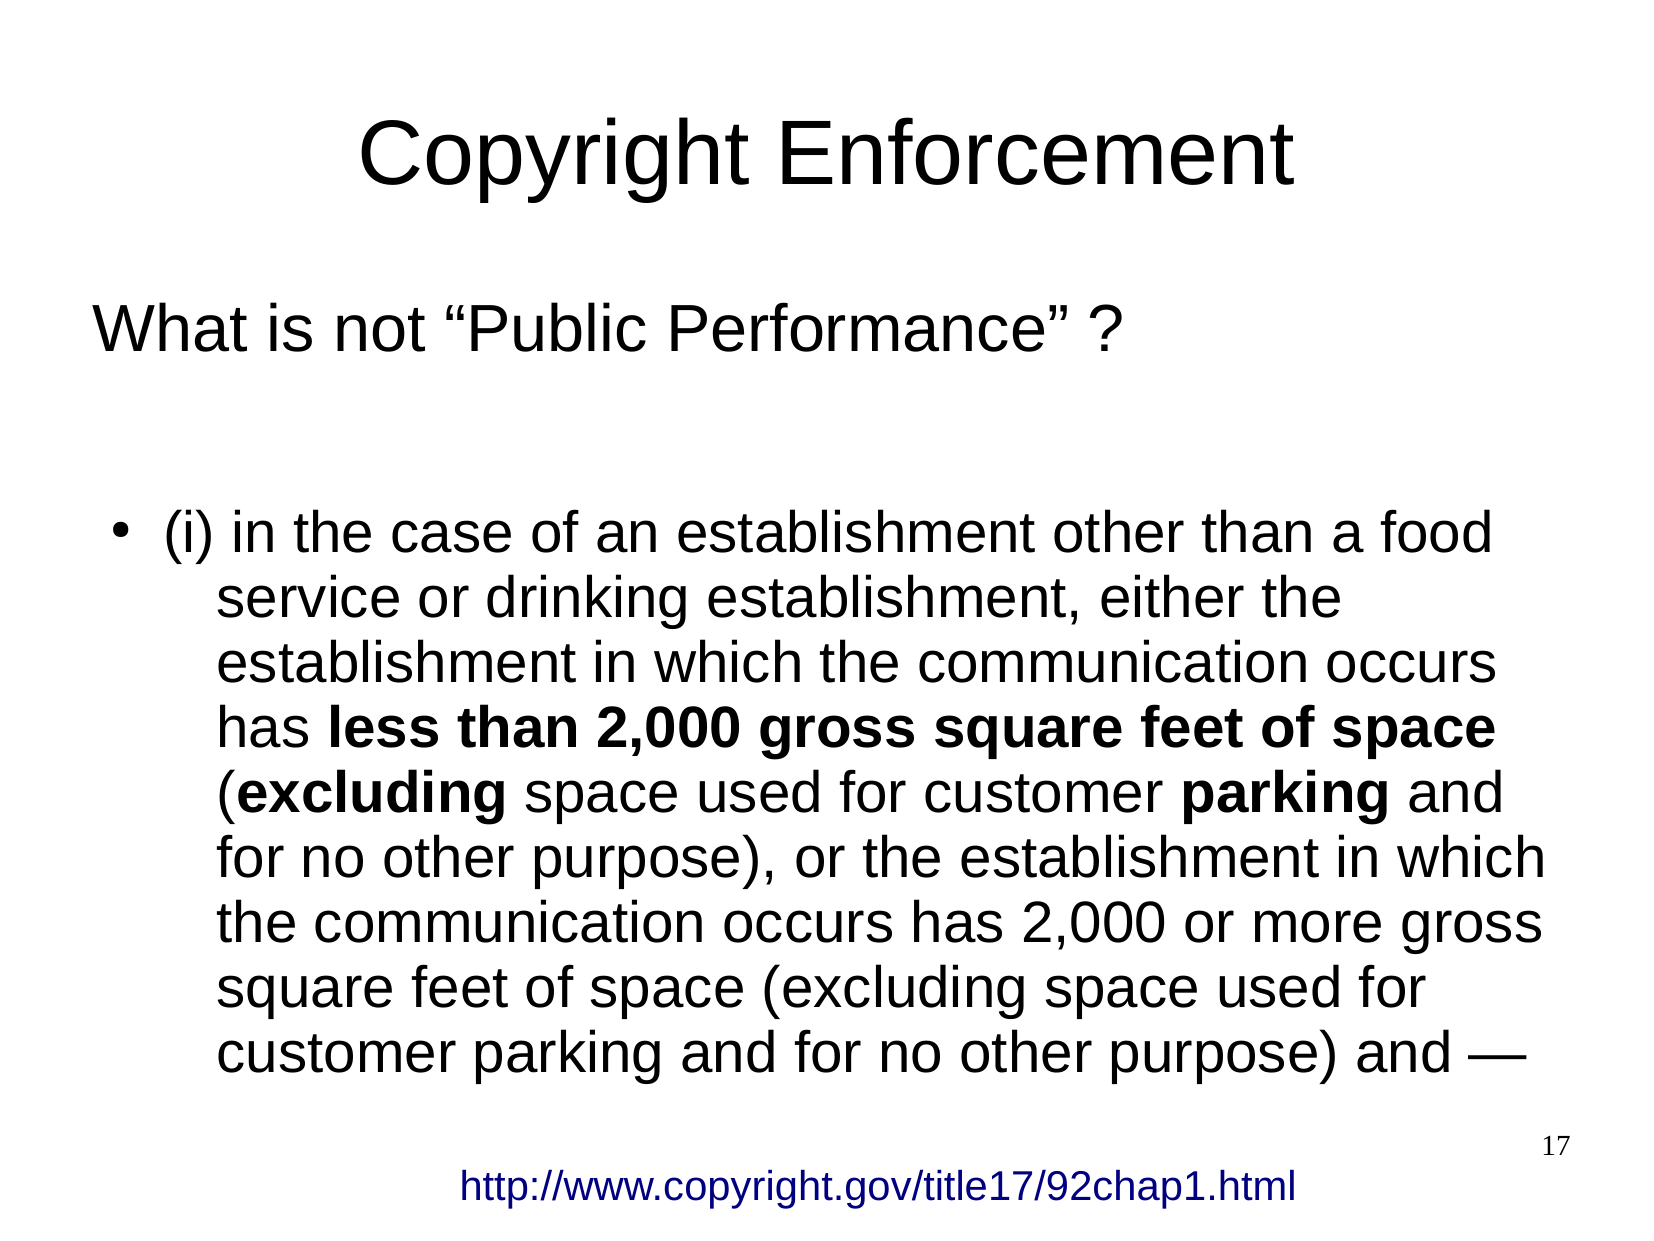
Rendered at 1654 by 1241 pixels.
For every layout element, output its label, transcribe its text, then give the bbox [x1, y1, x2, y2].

text_box http://www.copyright.gov/title17/92chap1.html [444, 1155, 1351, 1218]
title Copyright Enforcement [82, 49, 1571, 257]
list What is not “Public Performance” ? (i) in the case of an establishment other than a food service or drinking establishment, either the establishment in which the communication occurs has less than 2,000 gross square feet of space (excluding space used for customer parking and for no other purpose), or the establishment in which the communication occurs has 2,000 or more gross square feet of space (excluding space used for customer parking and for no other purpose) and — [75, 290, 1564, 1085]
